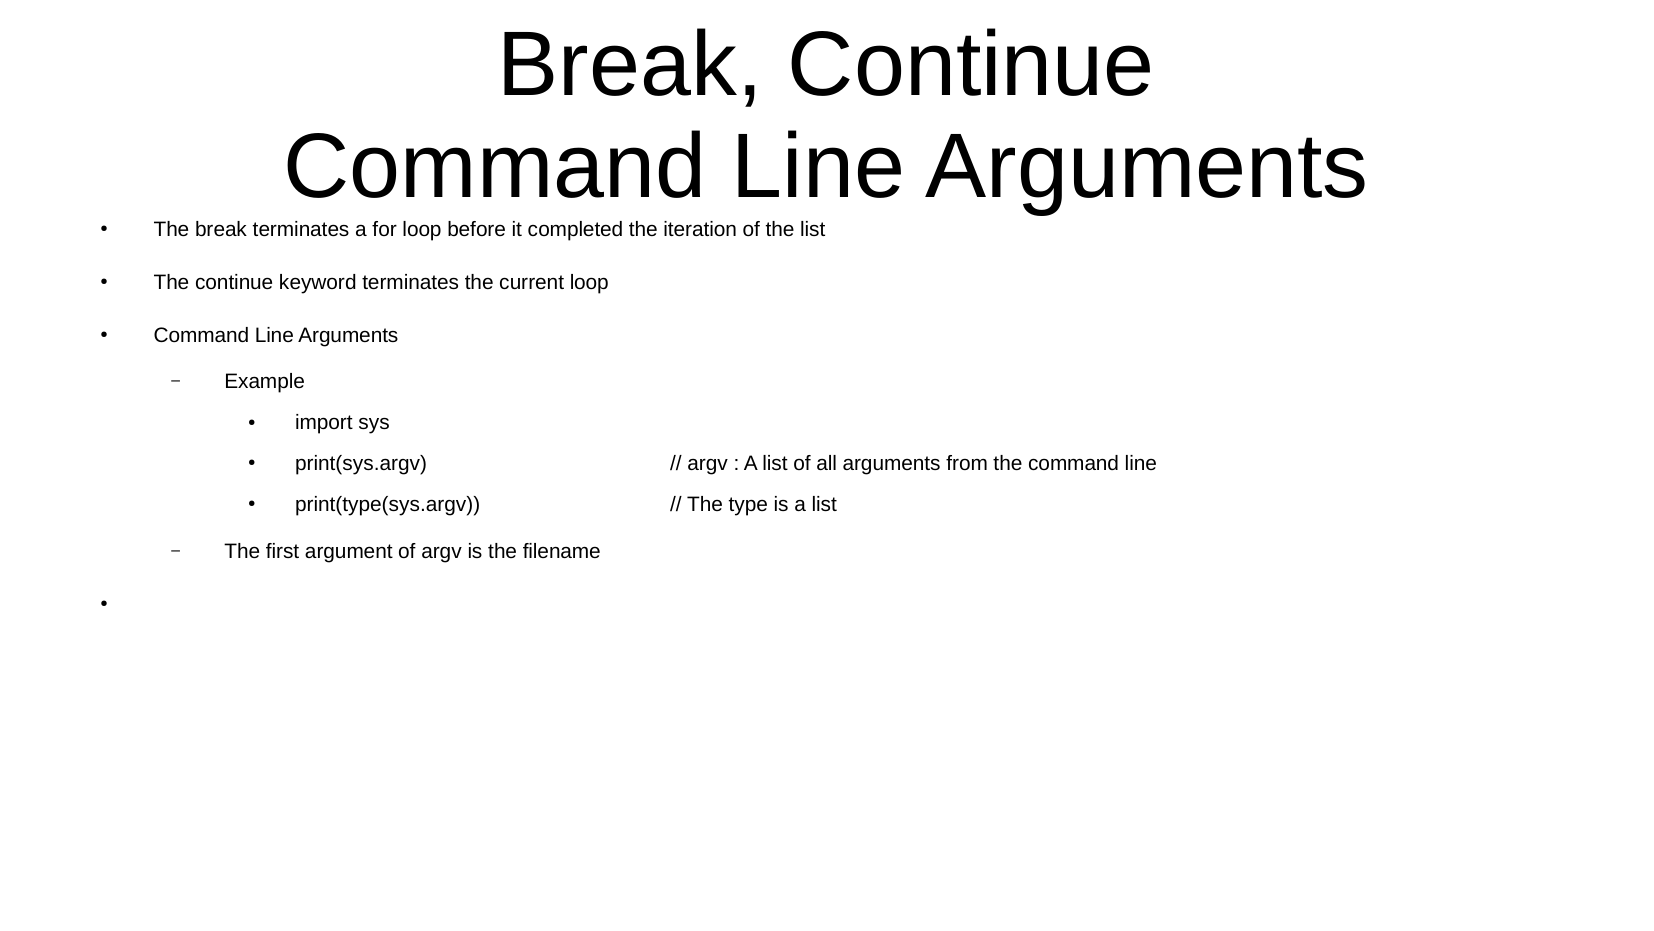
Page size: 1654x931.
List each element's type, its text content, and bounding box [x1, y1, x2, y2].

list The break terminates a for loop before it completed the iteration of the list The continue keyword terminates the current loop Command Line Arguments Example import sys print(sys.argv) // argv : A list of all arguments from the command line print(type(sys.argv)) // The type is a list The first argument of argv is the filename [82, 217, 1576, 916]
title Break, Continue Command Line Arguments [82, 12, 1571, 217]
